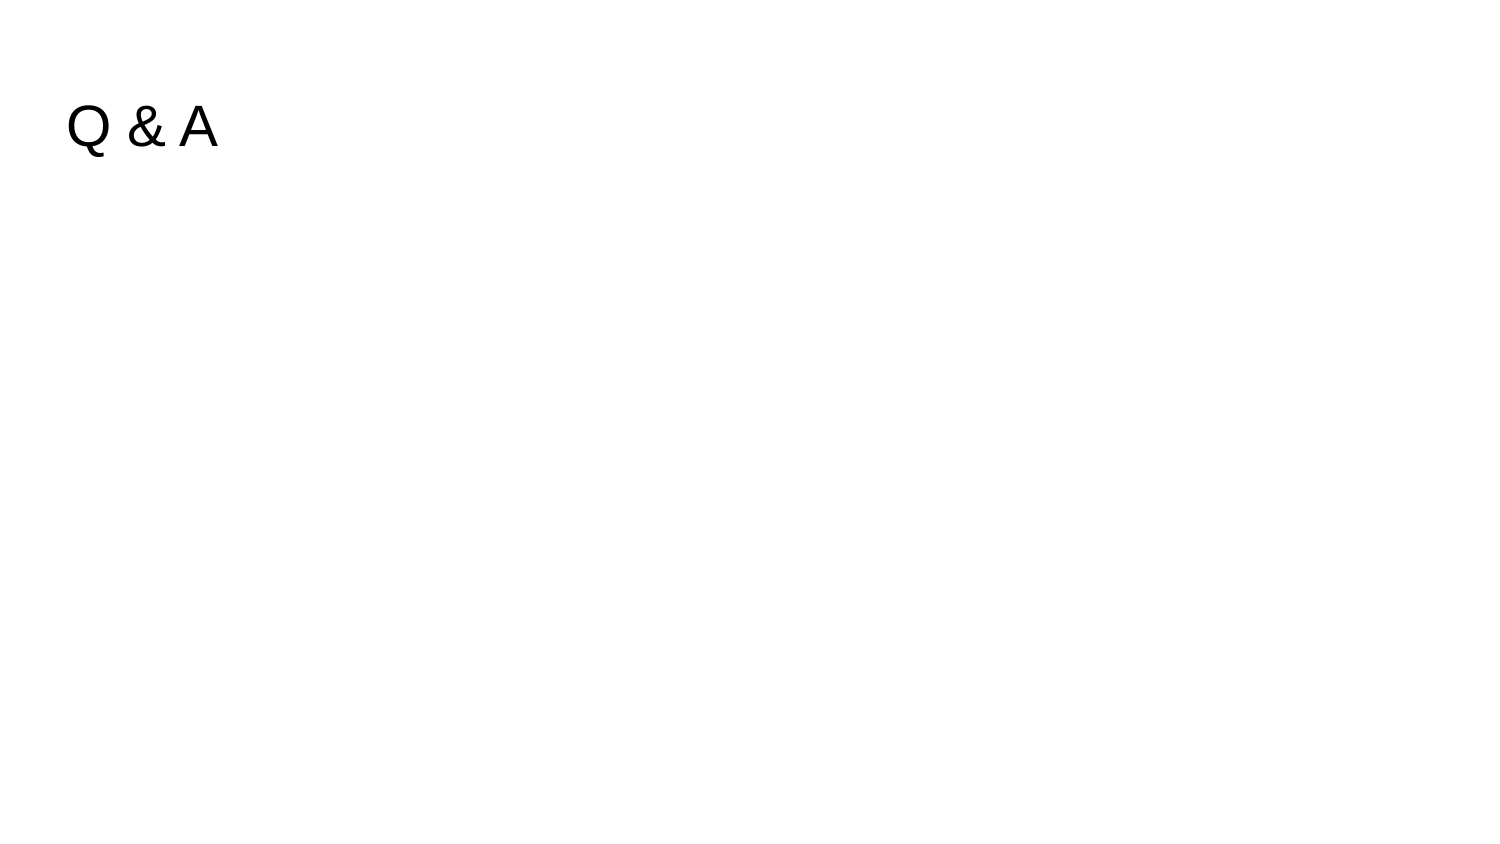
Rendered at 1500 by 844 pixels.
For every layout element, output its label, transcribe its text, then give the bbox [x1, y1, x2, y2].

title Q & A [51, 72, 1449, 167]
